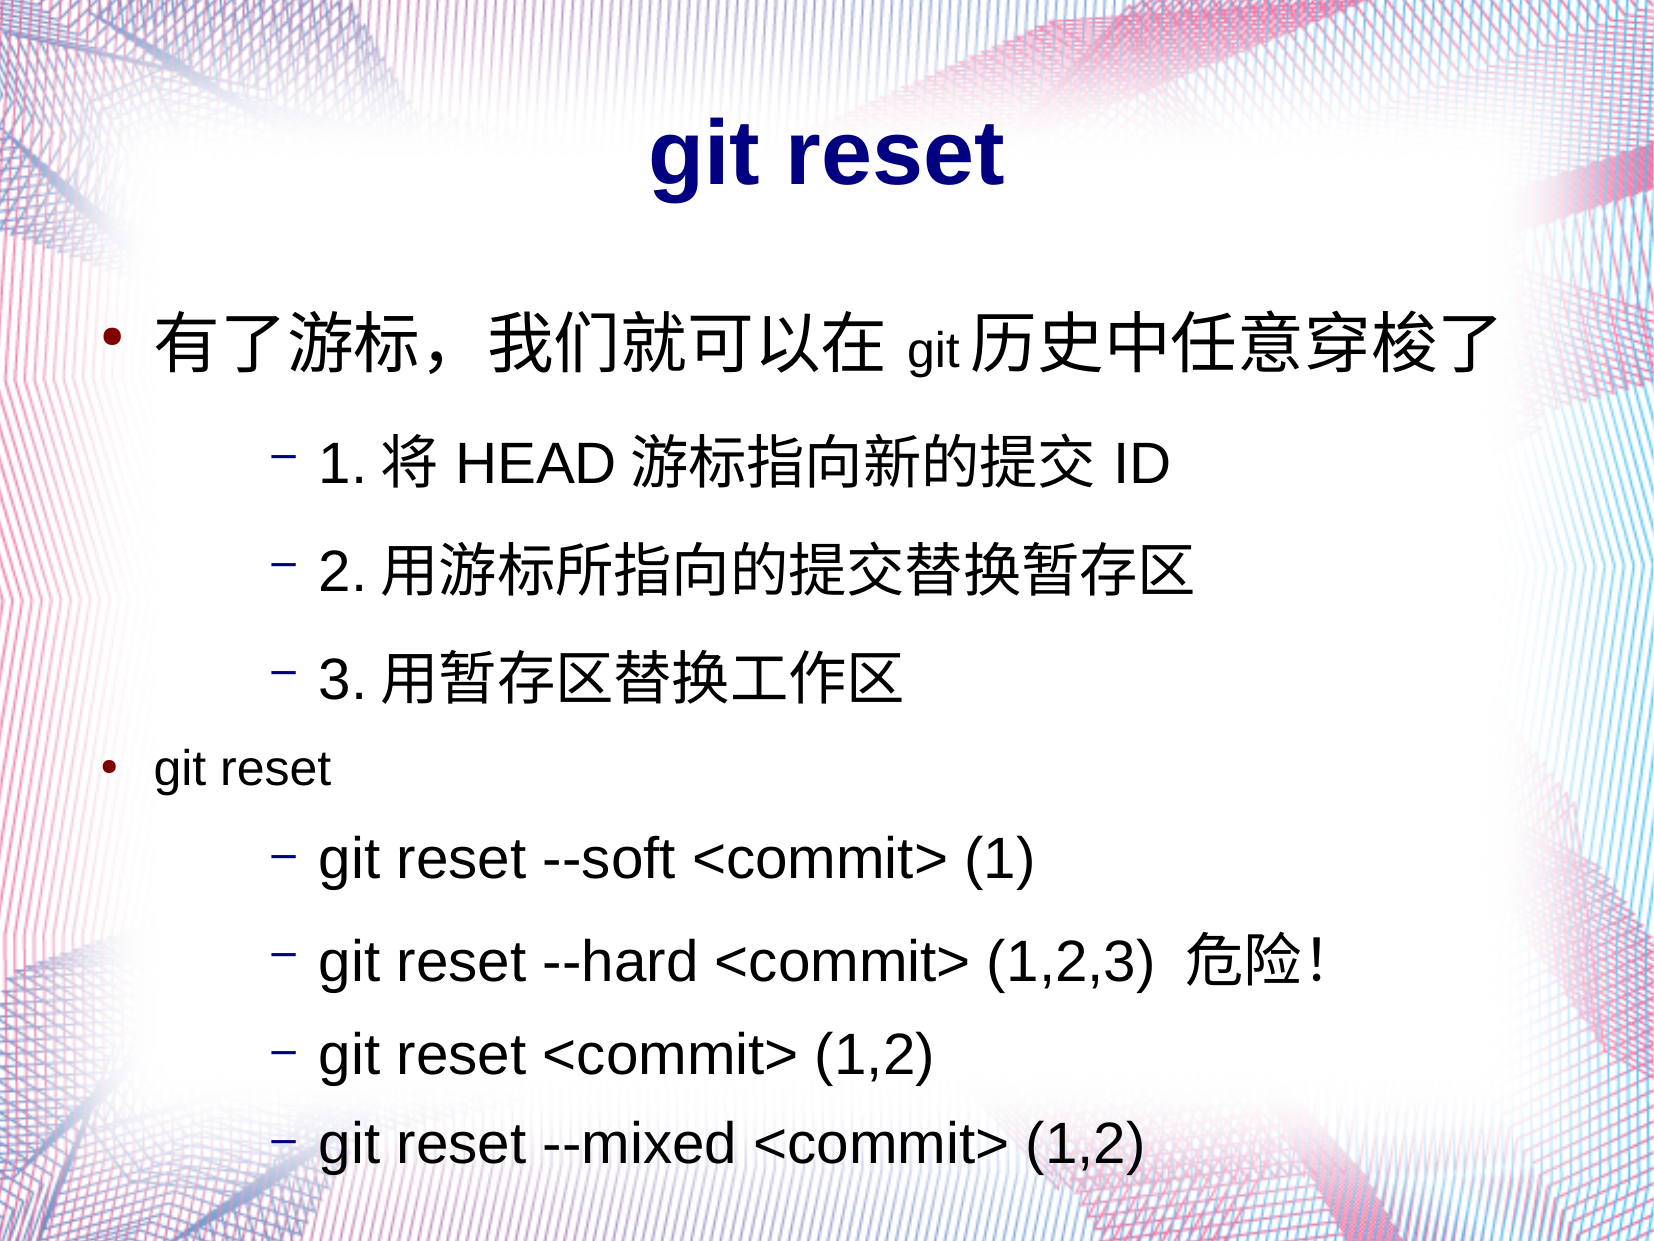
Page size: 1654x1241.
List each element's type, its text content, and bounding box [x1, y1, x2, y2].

list 有了游标，我们就可以在git历史中任意穿梭了 1.将HEAD游标指向新的提交ID 2.用游标所指向的提交替换暂存区 3.用暂存区替换工作区 git reset git reset --soft <commit> (1) git reset --hard <commit> (1,2,3) 危险！ git reset <commit> (1,2) git reset --mixed <commit> (1,2) [82, 290, 1571, 1175]
title git reset [82, 49, 1571, 257]
picture [0, 0, 1654, 1241]
